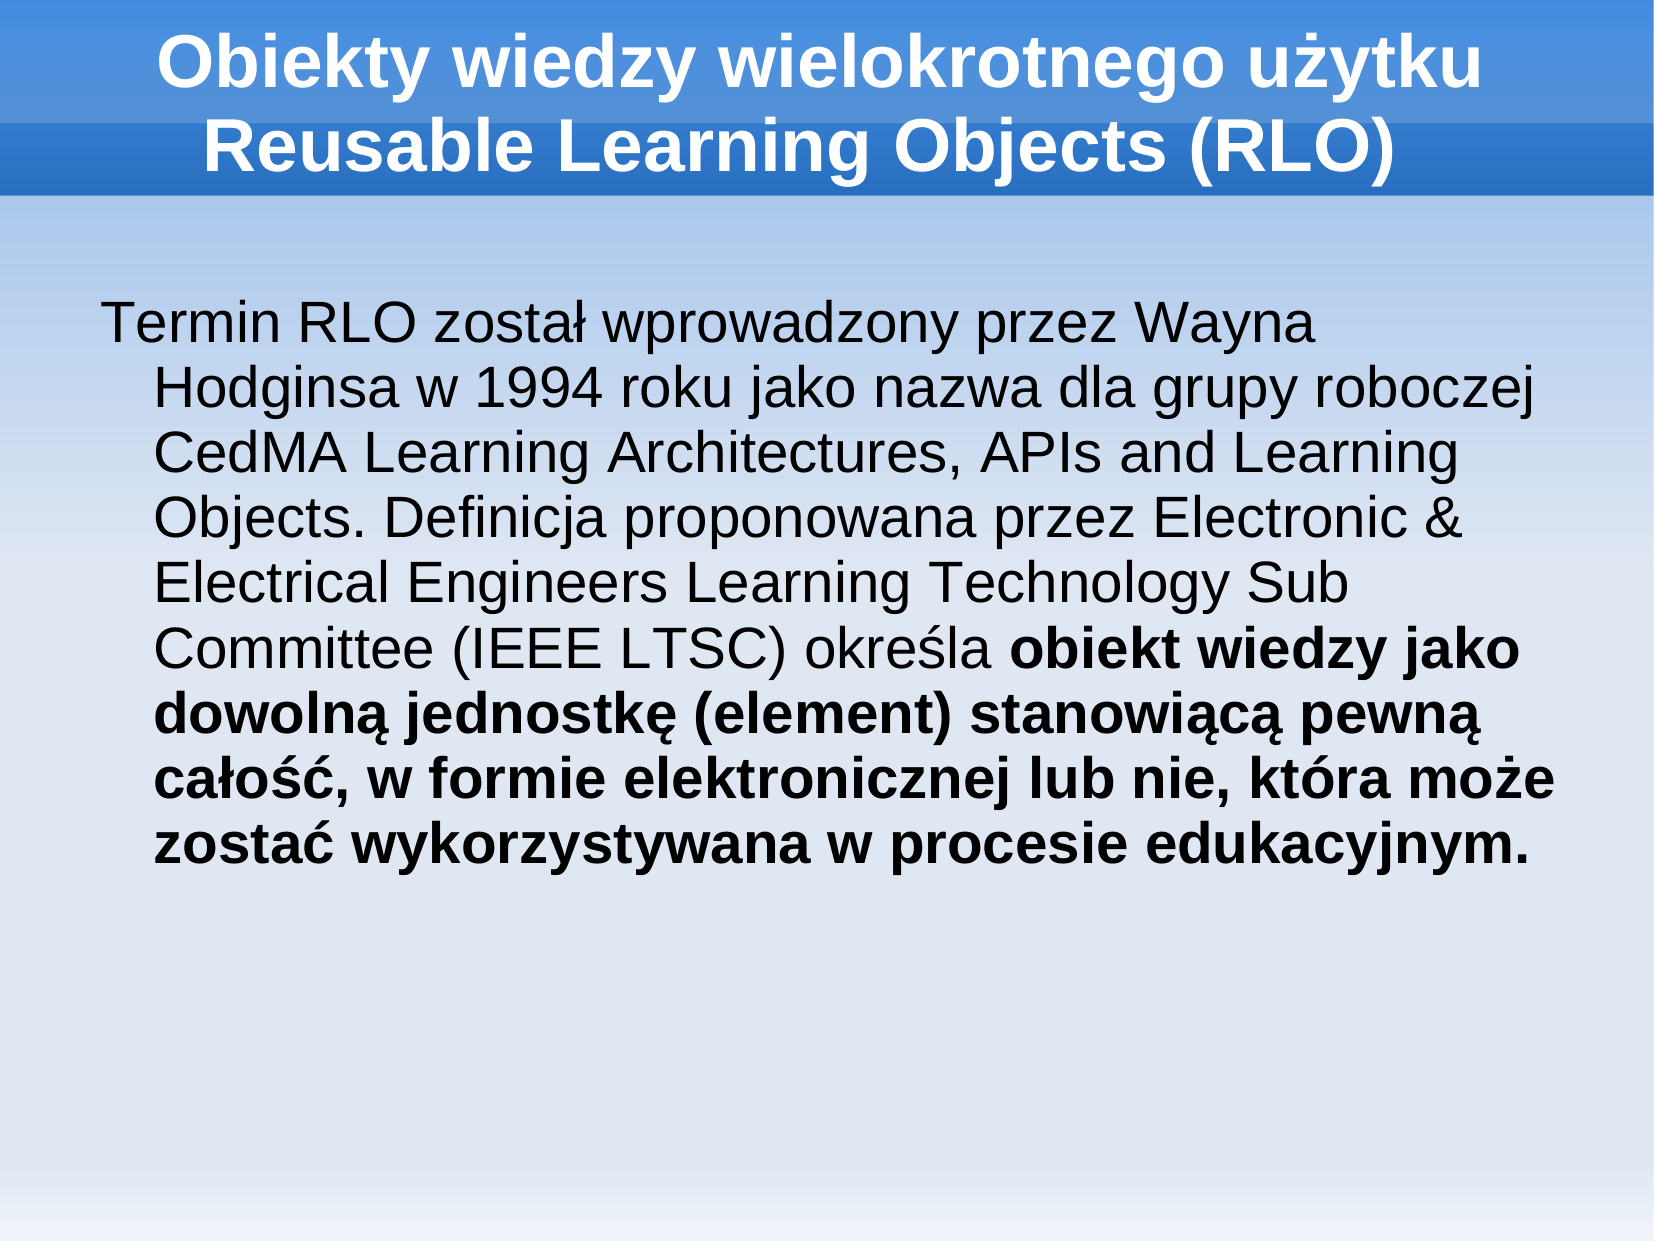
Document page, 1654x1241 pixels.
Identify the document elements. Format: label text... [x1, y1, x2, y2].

title Obiekty wiedzy wielokrotnego użytku Reusable Learning Objects (RLO) [76, 0, 1565, 208]
picture [0, 0, 1654, 1241]
list Termin RLO został wprowadzony przez Wayna Hodginsa w 1994 roku jako nazwa dla grupy roboczej CedMA Learning Architectures, APIs and Learning Objects. Definicja proponowana przez Electronic & Electrical Engineers Learning Technology Sub Committee (IEEE LTSC) określa obiekt wiedzy jako dowolną jednostkę (element) stanowiącą pewną całość, w formie elektronicznej lub nie, która może zostać wykorzystywana w procesie edukacyjnym. [82, 290, 1571, 1109]
